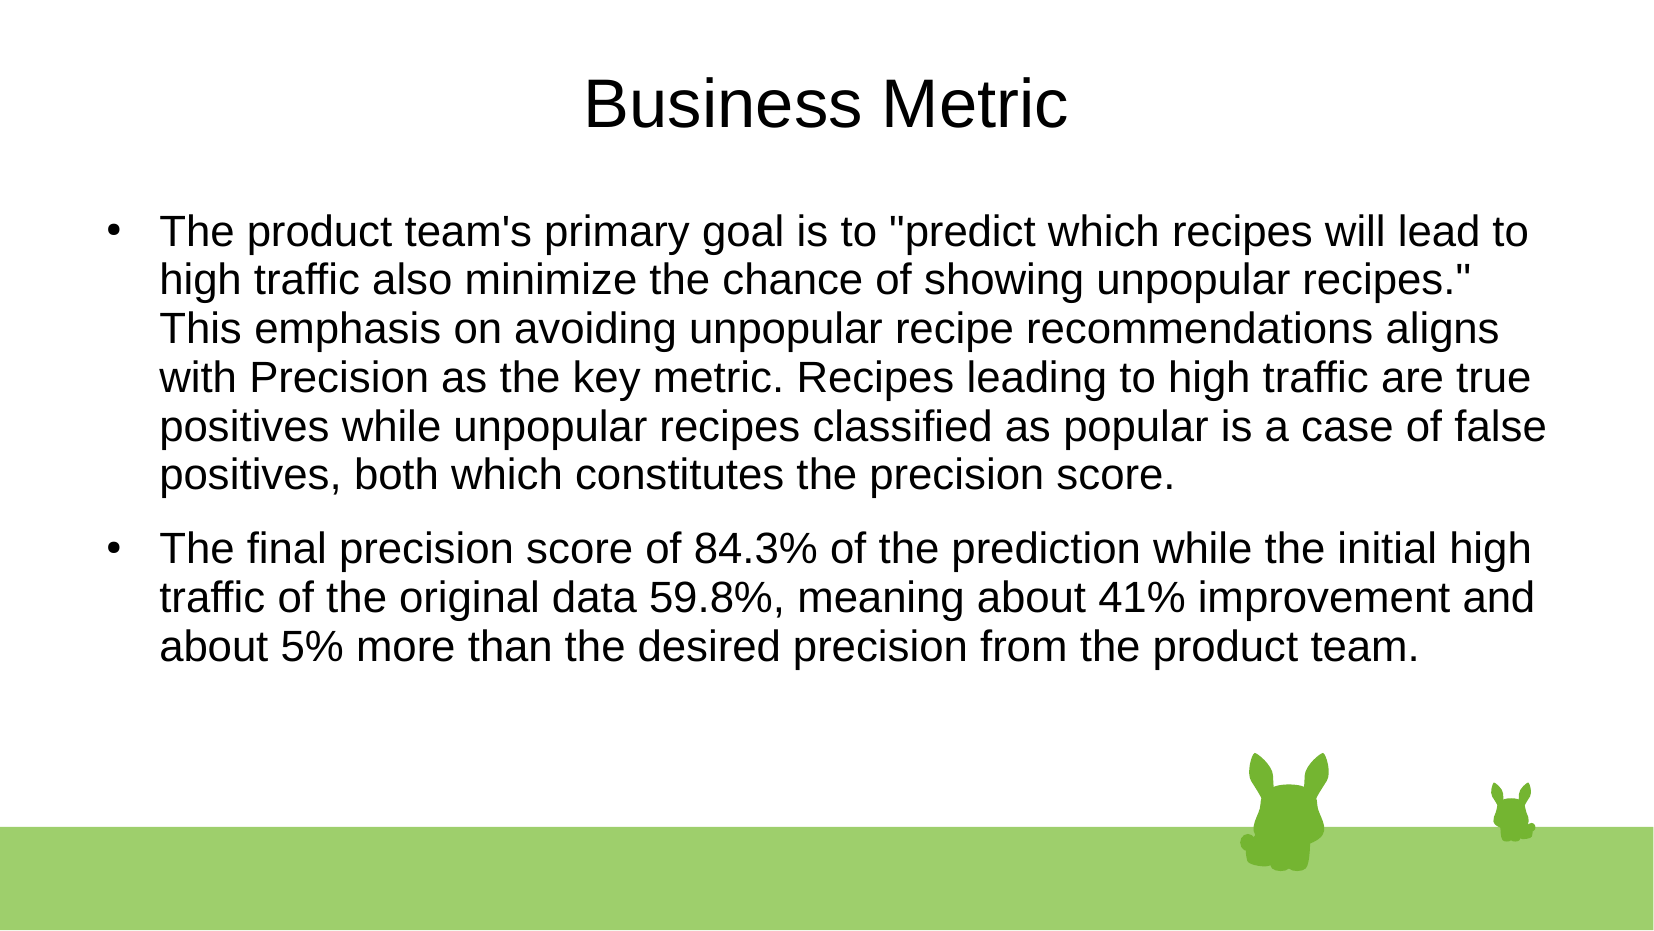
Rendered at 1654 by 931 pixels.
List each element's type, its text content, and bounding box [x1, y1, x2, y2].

title Business Metric [88, 29, 1565, 178]
list The product team's primary goal is to "predict which recipes will lead to high traffic also minimize the chance of showing unpopular recipes." This emphasis on avoiding unpopular recipe recommendations aligns with Precision as the key metric. Recipes leading to high traffic are true positives while unpopular recipes classified as popular is a case of false positives, both which constitutes the precision score. The final precision score of 84.3% of the prediction while the initial high traffic of the original data 59.8%, meaning about 41% improvement and about 5% more than the desired precision from the product team. [88, 206, 1565, 739]
